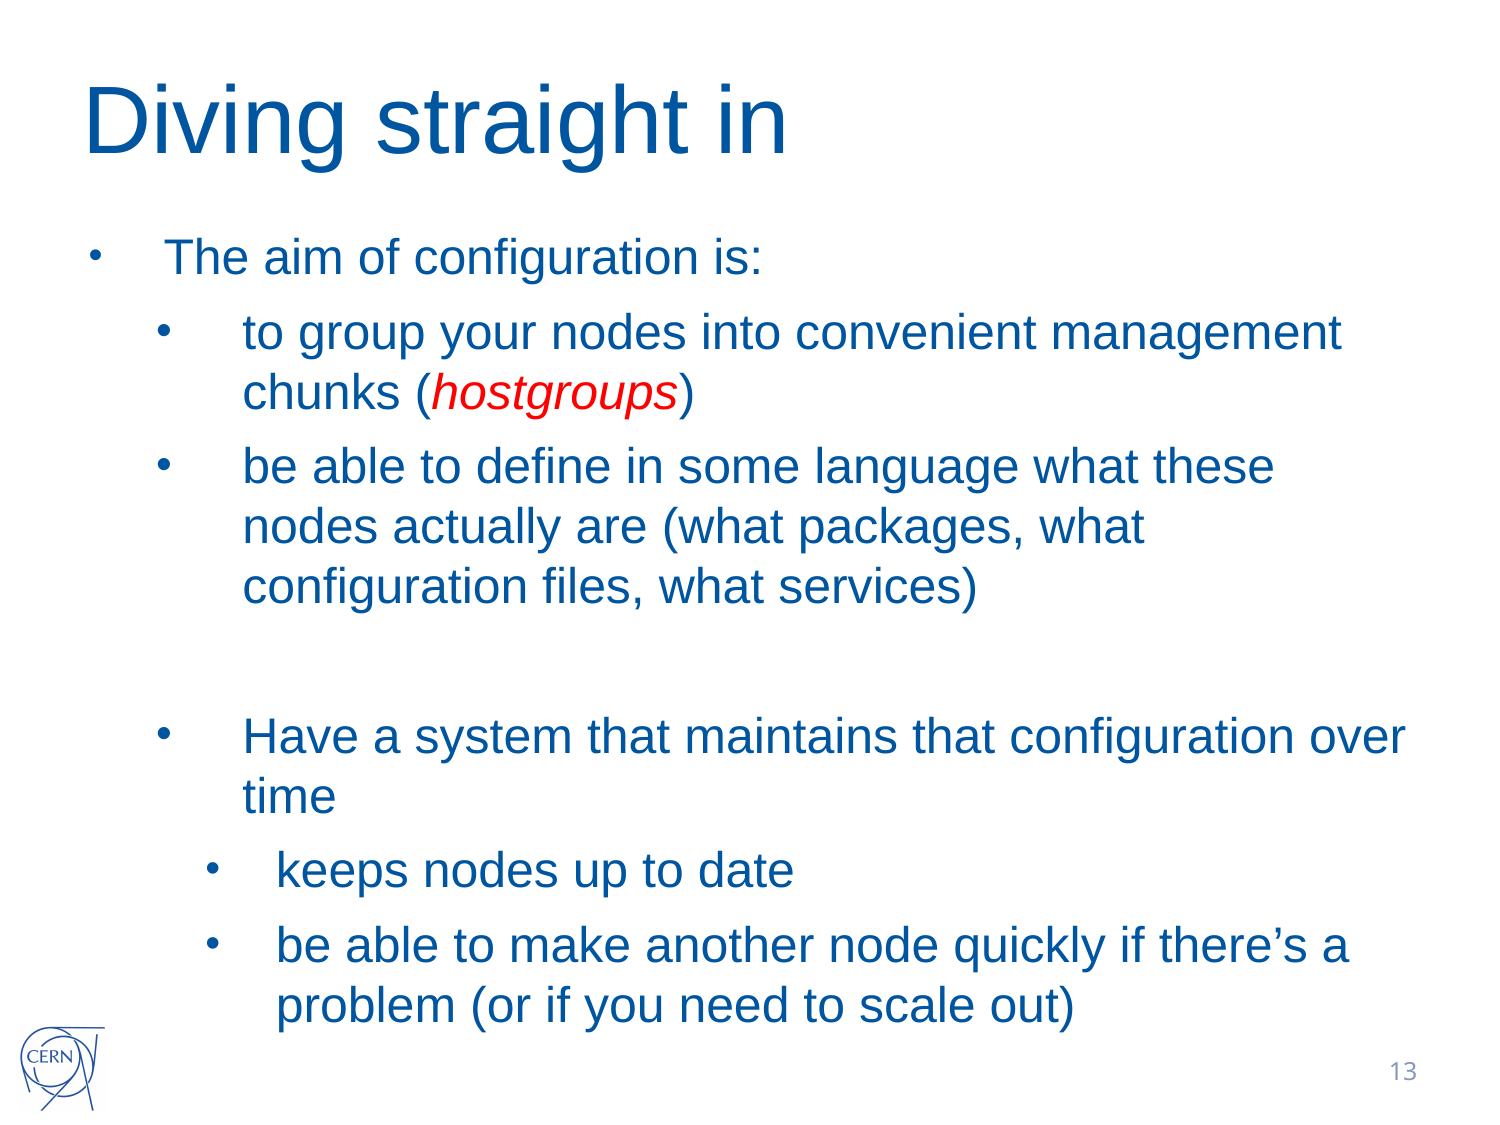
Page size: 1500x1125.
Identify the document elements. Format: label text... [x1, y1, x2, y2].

title Diving straight in [75, 13, 1425, 217]
slide_number <number> [1342, 1051, 1425, 1095]
picture [18, 1025, 75, 1112]
list The aim of configuration is: to group your nodes into convenient management chunks (hostgroups) be able to define in some language what these nodes actually are (what packages, what configuration files, what services) Have a system that maintains that configuration over time keeps nodes up to date be able to make another node quickly if there’s a problem (or if you need to scale out) [75, 217, 1425, 1125]
